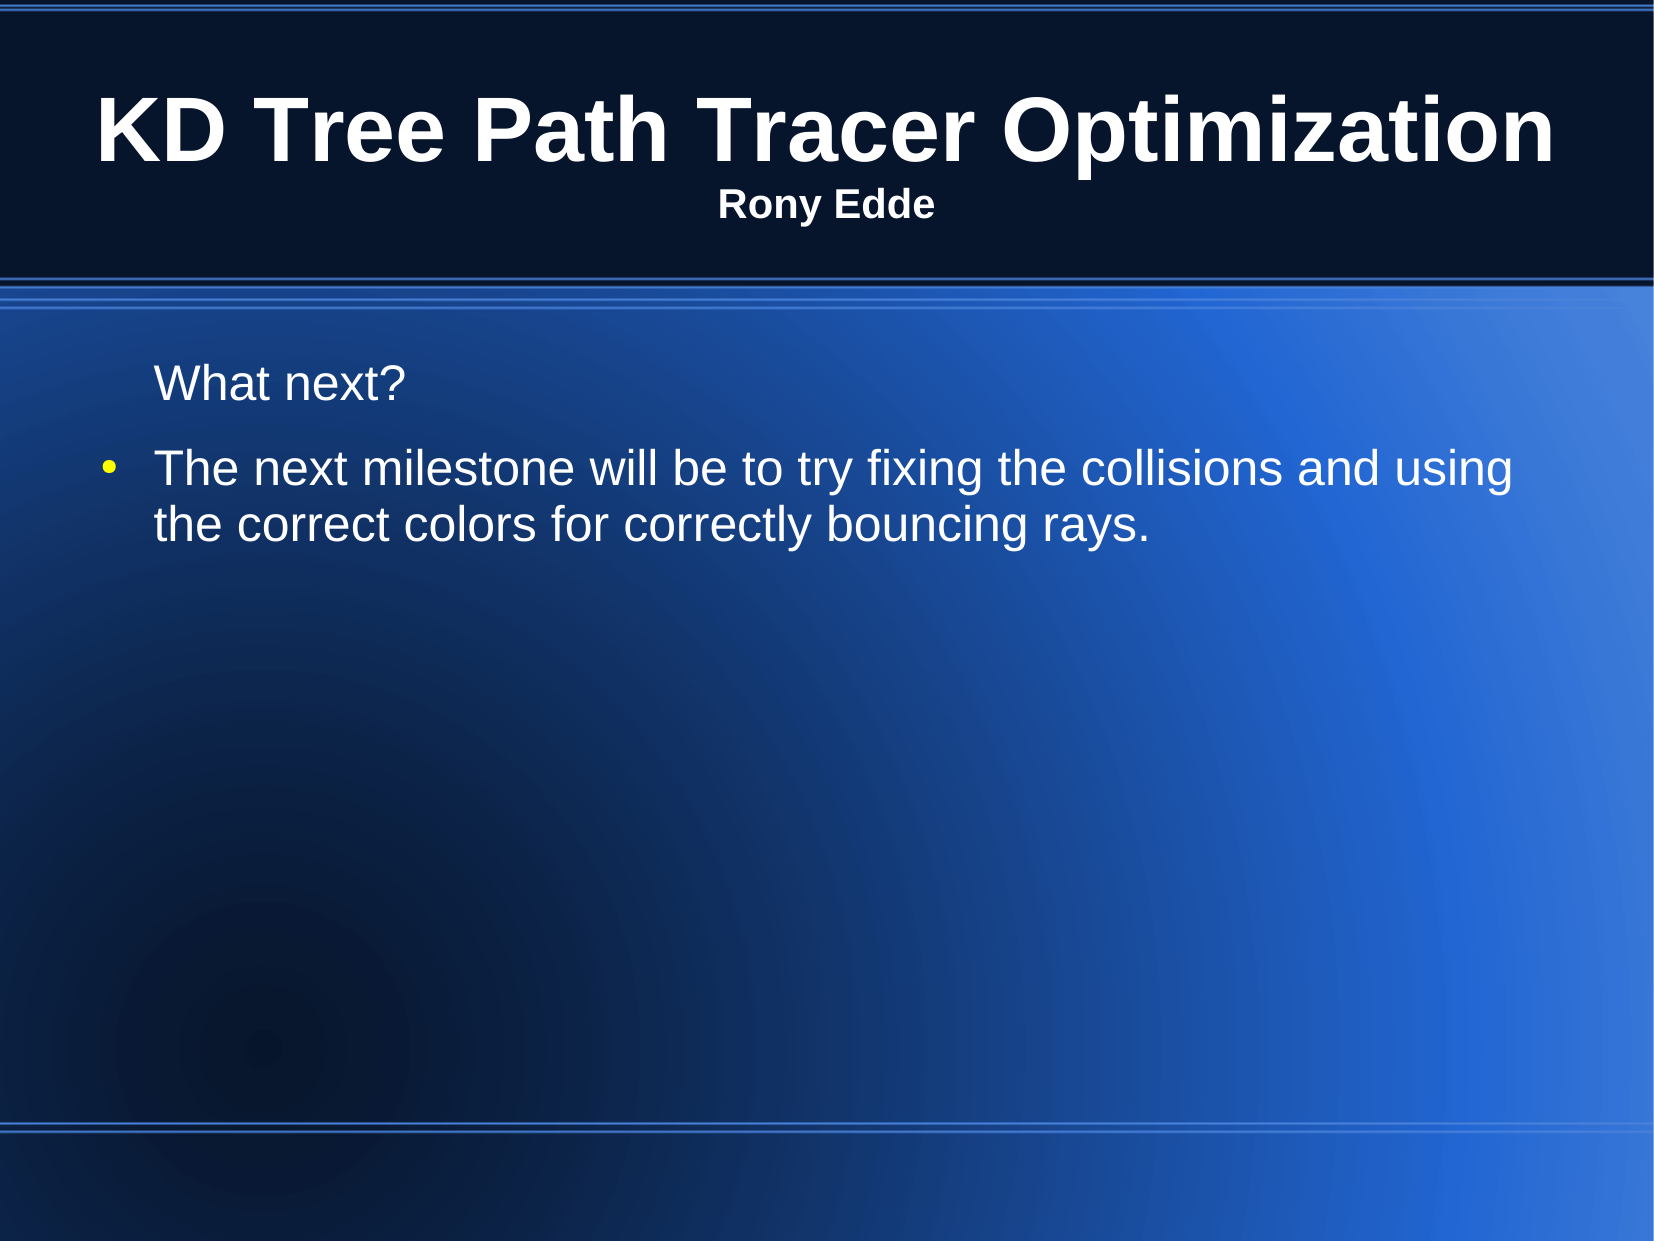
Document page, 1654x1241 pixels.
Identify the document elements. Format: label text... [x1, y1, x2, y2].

list What next? The next milestone will be to try fixing the collisions and using the correct colors for correctly bouncing rays. [82, 355, 1571, 1058]
picture [0, 0, 1654, 1241]
title KD Tree Path Tracer Optimization Rony Edde [82, 56, 1571, 250]
